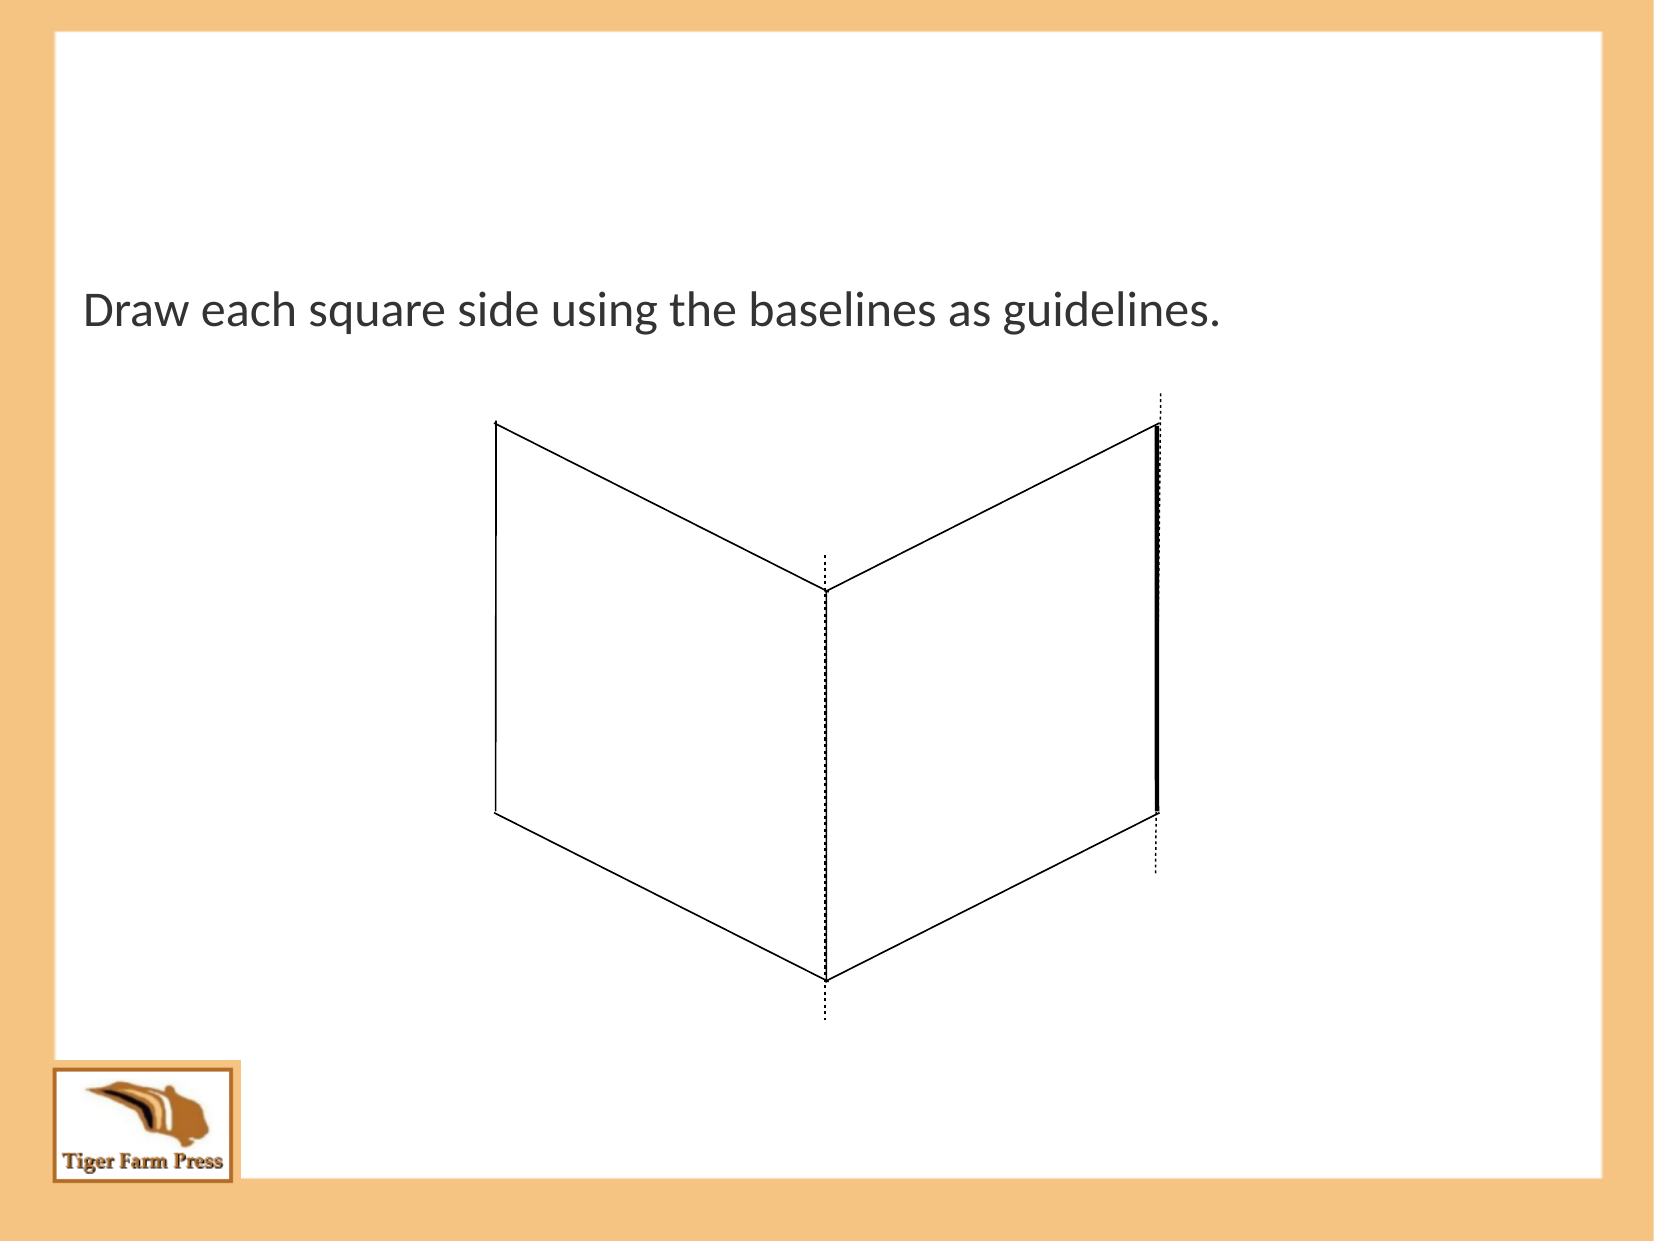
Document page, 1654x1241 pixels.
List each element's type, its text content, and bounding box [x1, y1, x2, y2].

picture [0, 0, 1654, 1241]
list Draw each square side using the baselines as guidelines. [83, 290, 1572, 1109]
